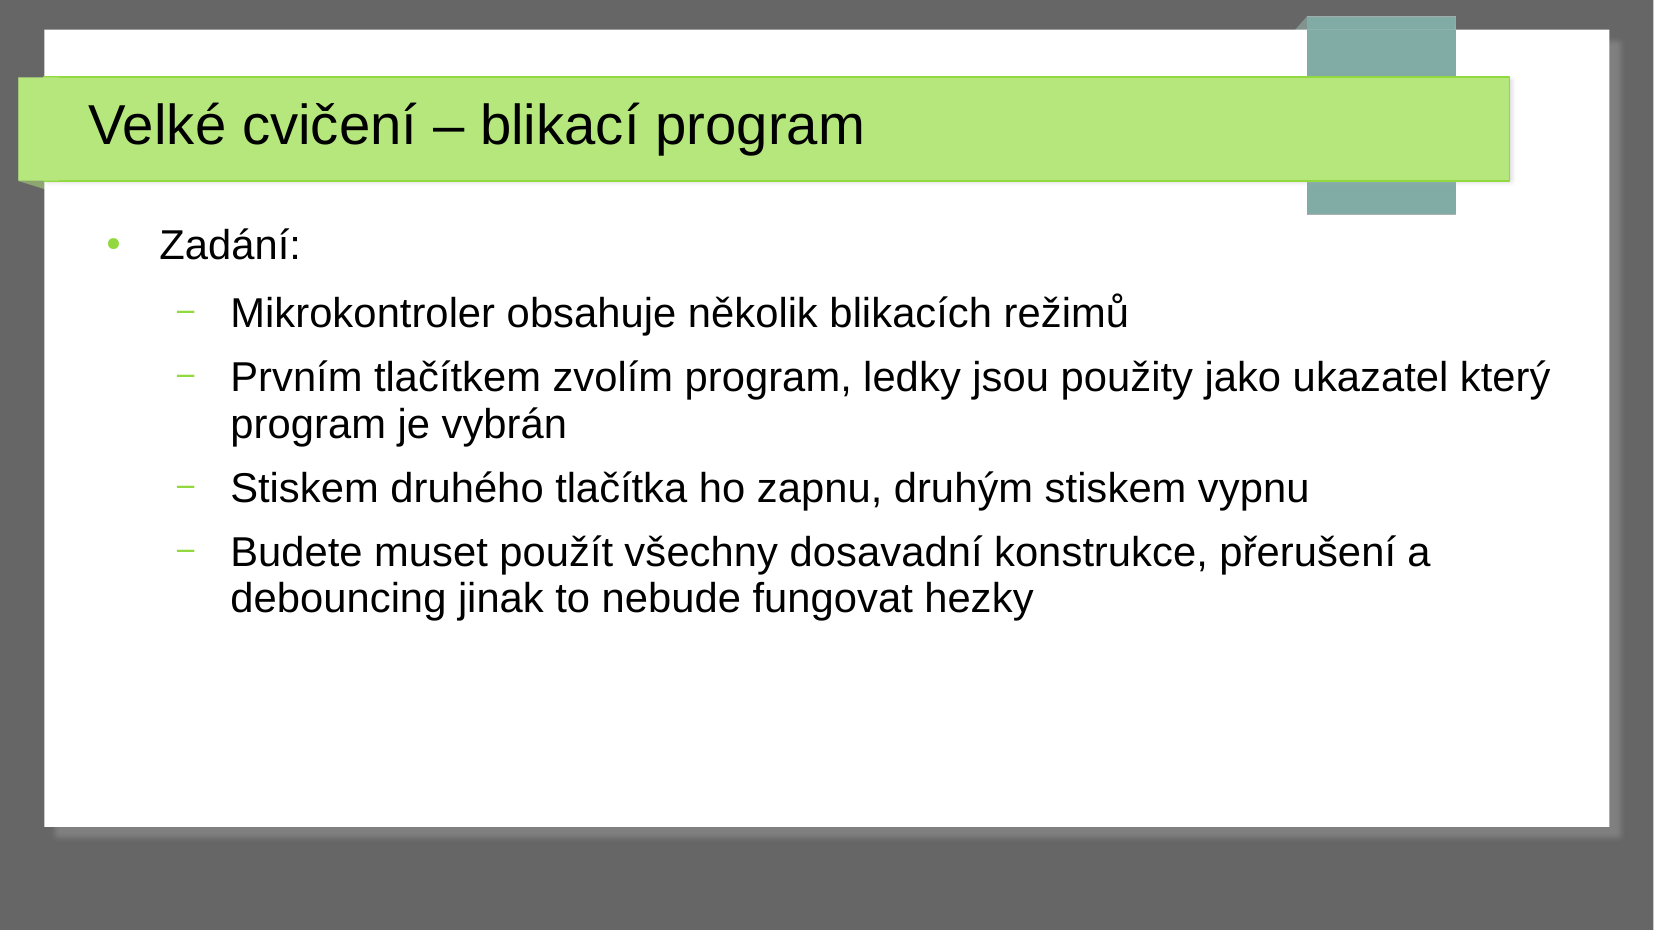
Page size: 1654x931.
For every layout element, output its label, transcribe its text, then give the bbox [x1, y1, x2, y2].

list Zadání: Mikrokontroler obsahuje několik blikacích režimů Prvním tlačítkem zvolím program, ledky jsou použity jako ukazatel který program je vybrán Stiskem druhého tlačítka ho zapnu, druhým stiskem vypnu Budete muset použít všechny dosavadní konstrukce, přerušení a debouncing jinak to nebude fungovat hezky [88, 221, 1565, 813]
title Velké cvičení – blikací program [88, 73, 1506, 178]
